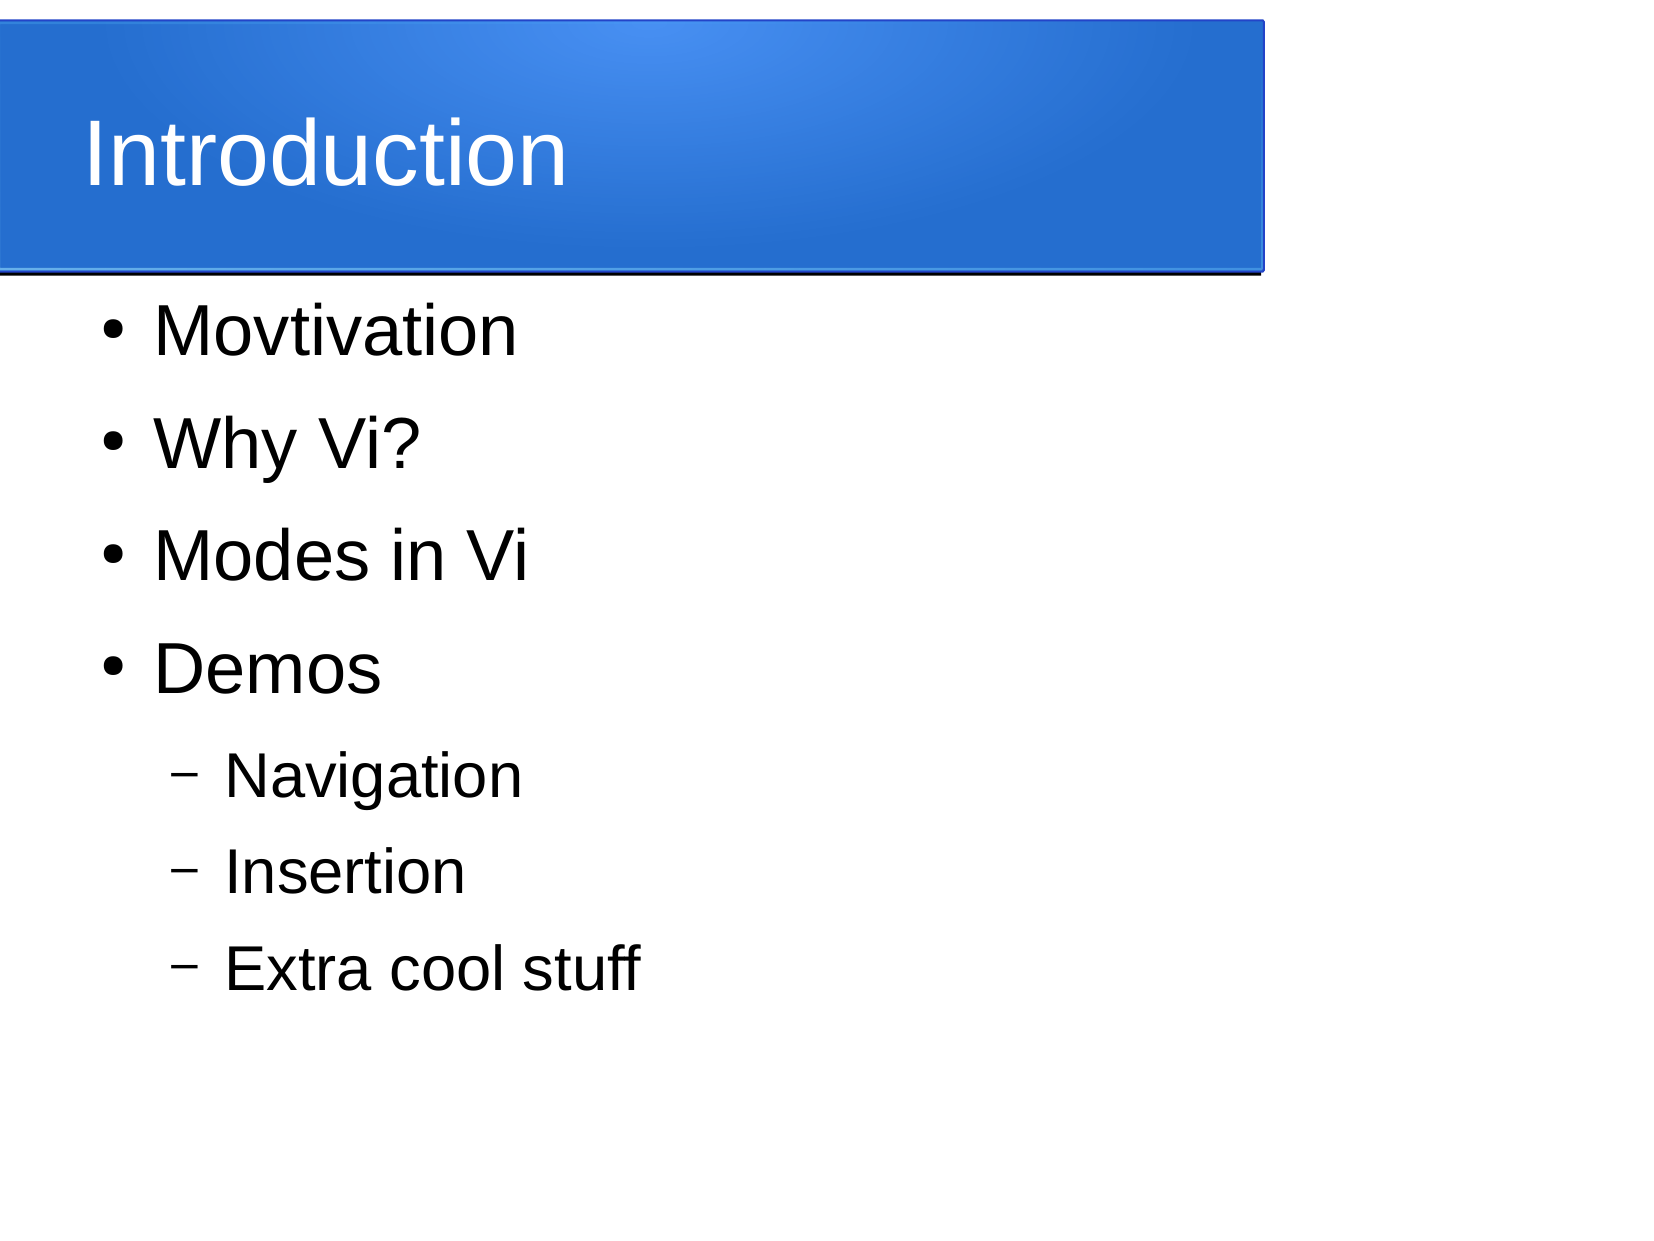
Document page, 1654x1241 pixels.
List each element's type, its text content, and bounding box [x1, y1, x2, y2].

title Introduction [82, 49, 1250, 257]
list Movtivation Why Vi? Modes in Vi Demos Navigation Insertion Extra cool stuff [82, 290, 1538, 1010]
